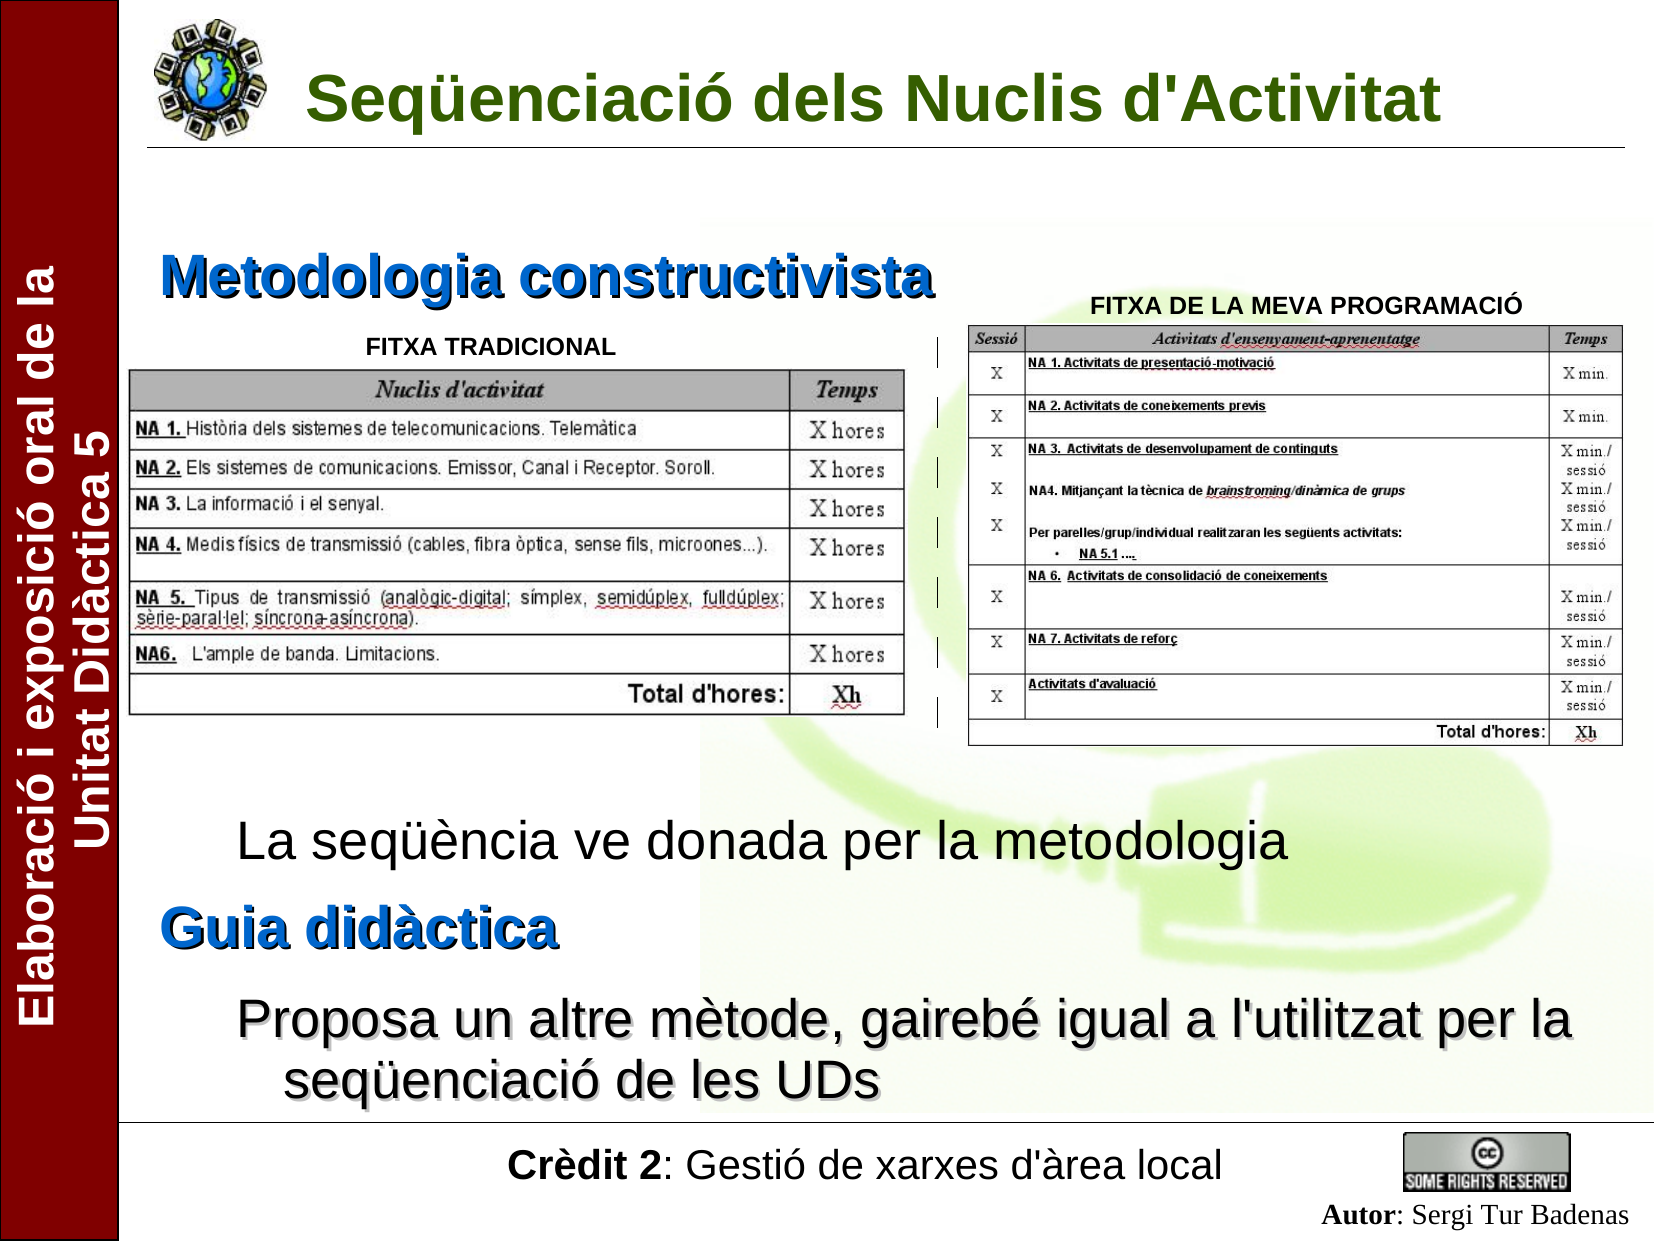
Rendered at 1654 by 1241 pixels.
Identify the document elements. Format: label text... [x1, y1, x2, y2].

picture [1403, 1132, 1571, 1192]
title Seqüenciació dels Nuclis d'Activitat [129, 49, 1619, 148]
picture [154, 19, 268, 49]
text_box FITXA TRADICIONAL [350, 325, 630, 369]
picture [700, 217, 1654, 1113]
picture [966, 323, 1624, 747]
text_box FITXA DE LA MEVA PROGRAMACIÓ [1075, 284, 1535, 327]
picture [126, 368, 908, 717]
list Metodologia constructivista La seqüència ve donada per la metodologia Guia didàctica Proposa un altre mètode, gairebé igual a l'utilitzat per la seqüenciació de les UDs [141, 242, 1630, 1111]
